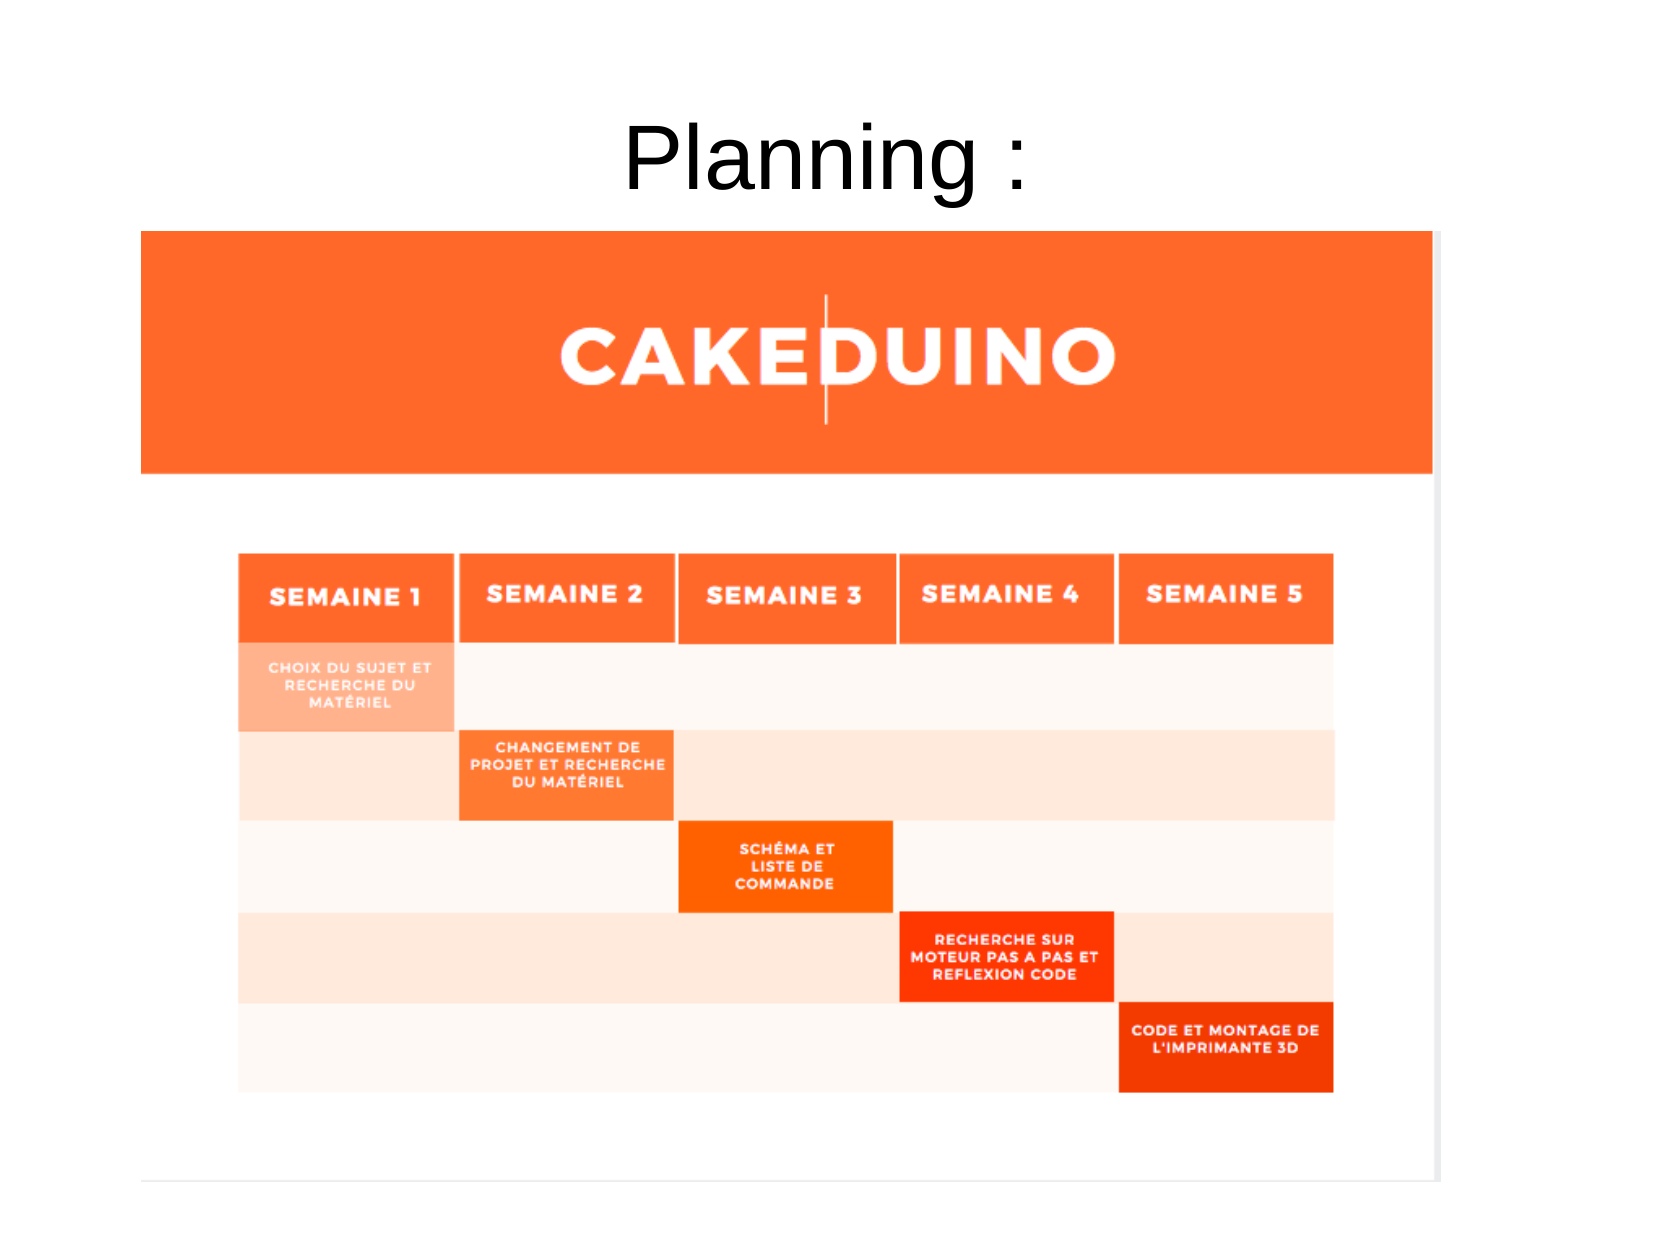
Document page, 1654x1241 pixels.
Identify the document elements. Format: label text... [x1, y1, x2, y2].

picture [141, 231, 1441, 1182]
title Planning : [82, 49, 1571, 257]
